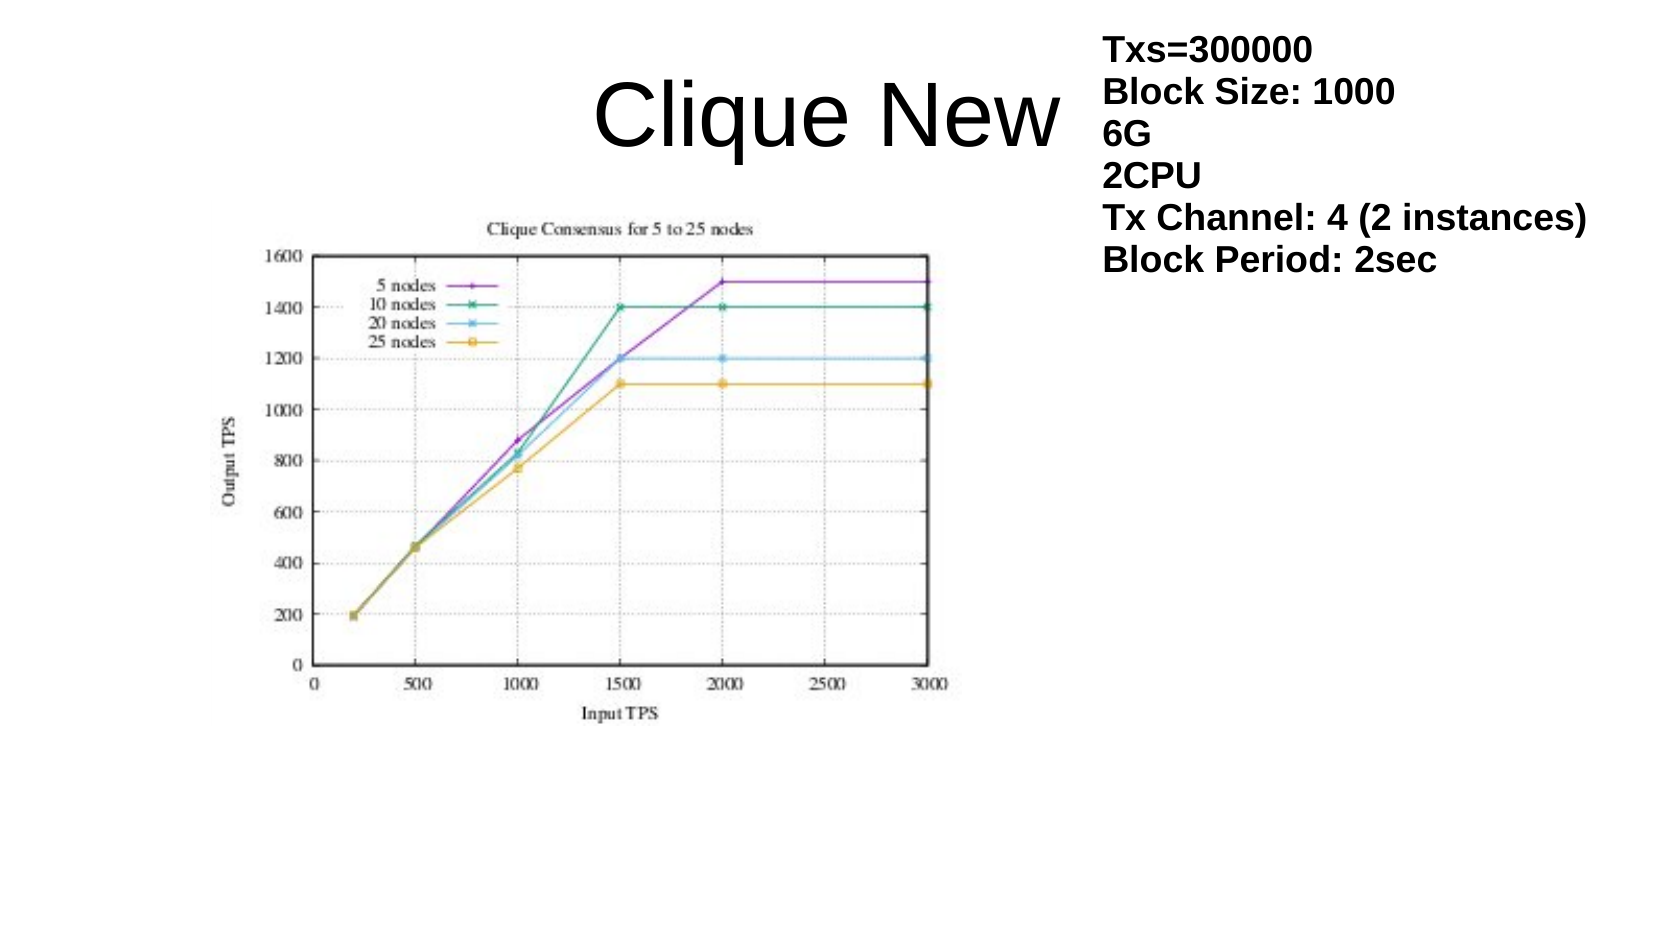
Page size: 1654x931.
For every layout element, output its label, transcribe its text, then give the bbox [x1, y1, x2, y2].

text_box Txs=300000 Block Size: 1000 6G 2CPU Tx Channel: 4 (2 instances) Block Period: 2sec [1087, 21, 1654, 331]
title Clique New [82, 37, 1087, 193]
picture [210, 200, 962, 726]
